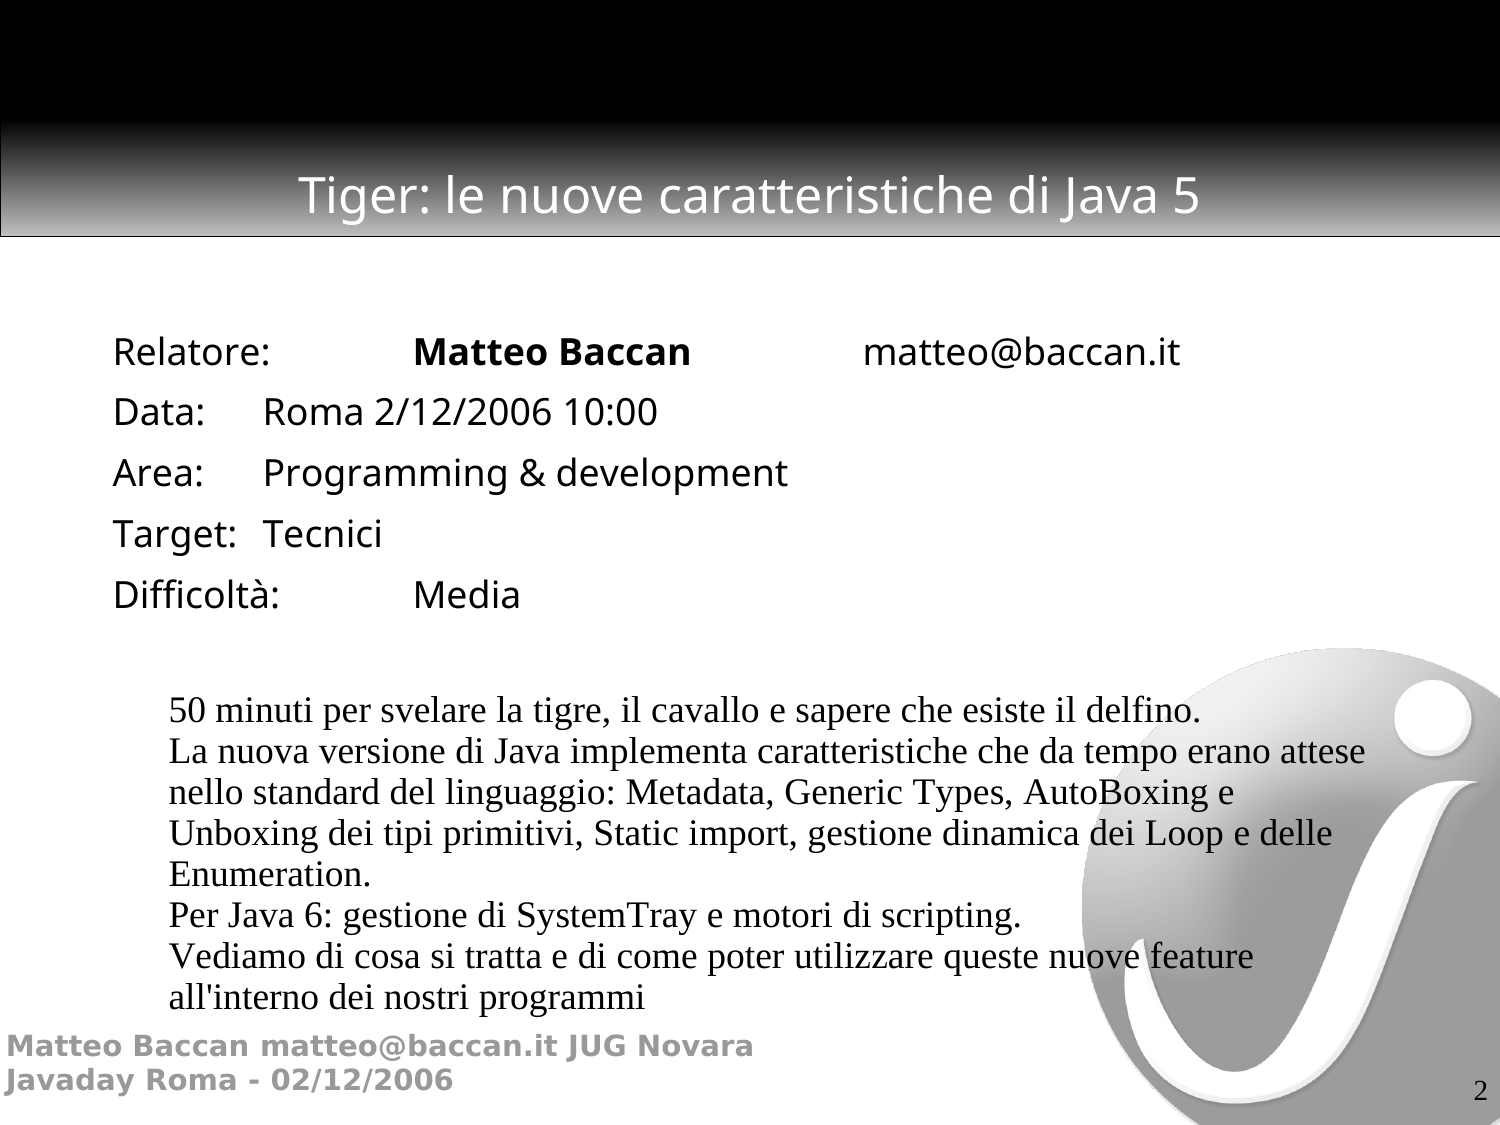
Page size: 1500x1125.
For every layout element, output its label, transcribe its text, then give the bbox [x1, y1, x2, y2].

title Tiger: le nuove caratteristiche di Java 5 [112, 99, 1388, 288]
list Relatore: Matteo Baccan matteo@baccan.it Data: Roma 2/12/2006 10:00 Area: Programming & development Target: Tecnici Difficoltà: Media 50 minuti per svelare la tigre, il cavallo e sapere che esiste il delfino. La nuova versione di Java implementa caratteristiche che da tempo erano attese nello standard del linguaggio: Metadata, Generic Types, AutoBoxing e Unboxing dei tipi primitivi, Static import, gestione dinamica dei Loop e delle Enumeration. Per Java 6: gestione di SystemTray e motori di scripting. Vediamo di cosa si tratta e di come poter utilizzare queste nuove feature all'interno dei nostri programmi [112, 324, 1388, 1009]
picture [1081, 648, 1500, 1125]
